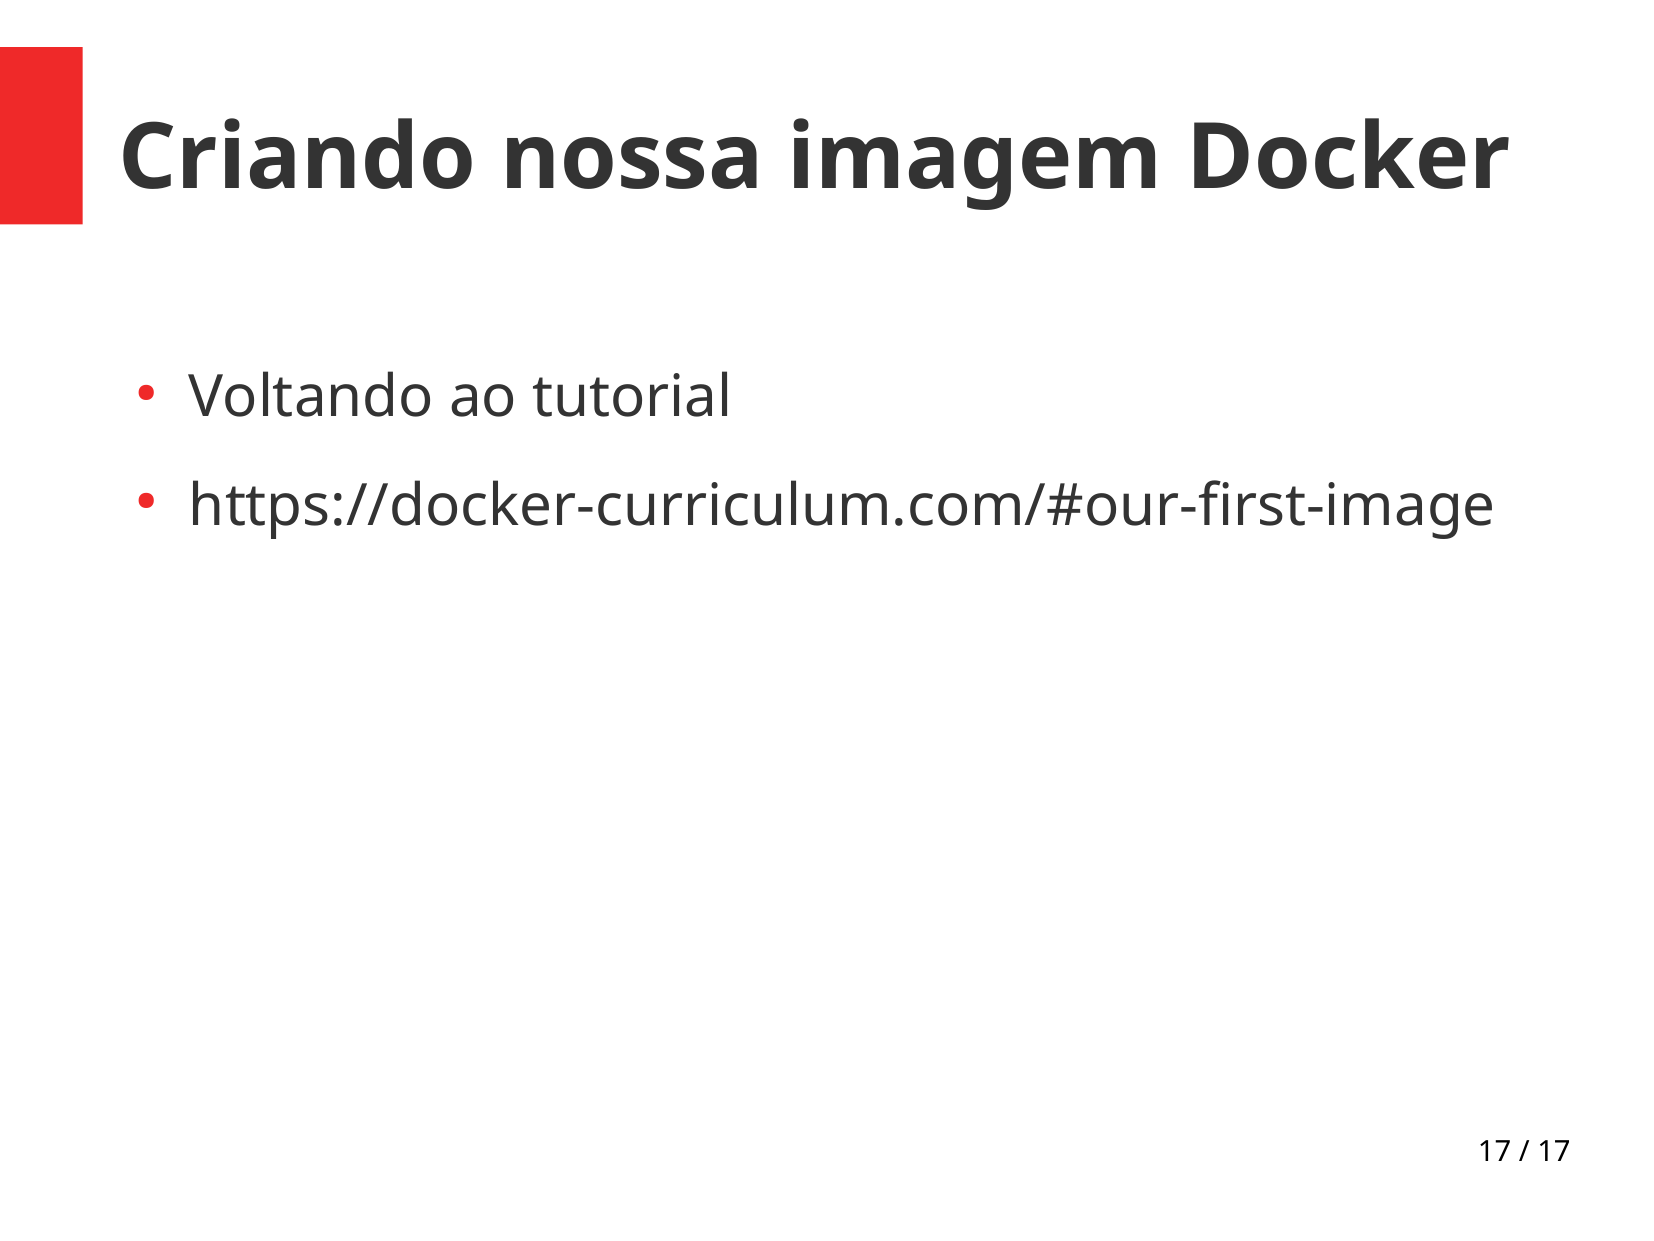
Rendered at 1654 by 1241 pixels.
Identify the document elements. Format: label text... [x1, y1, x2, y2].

title Criando nossa imagem Docker [118, 45, 1571, 260]
list Voltando ao tutorial https://docker-curriculum.com/#our-first-image [118, 354, 1536, 1074]
